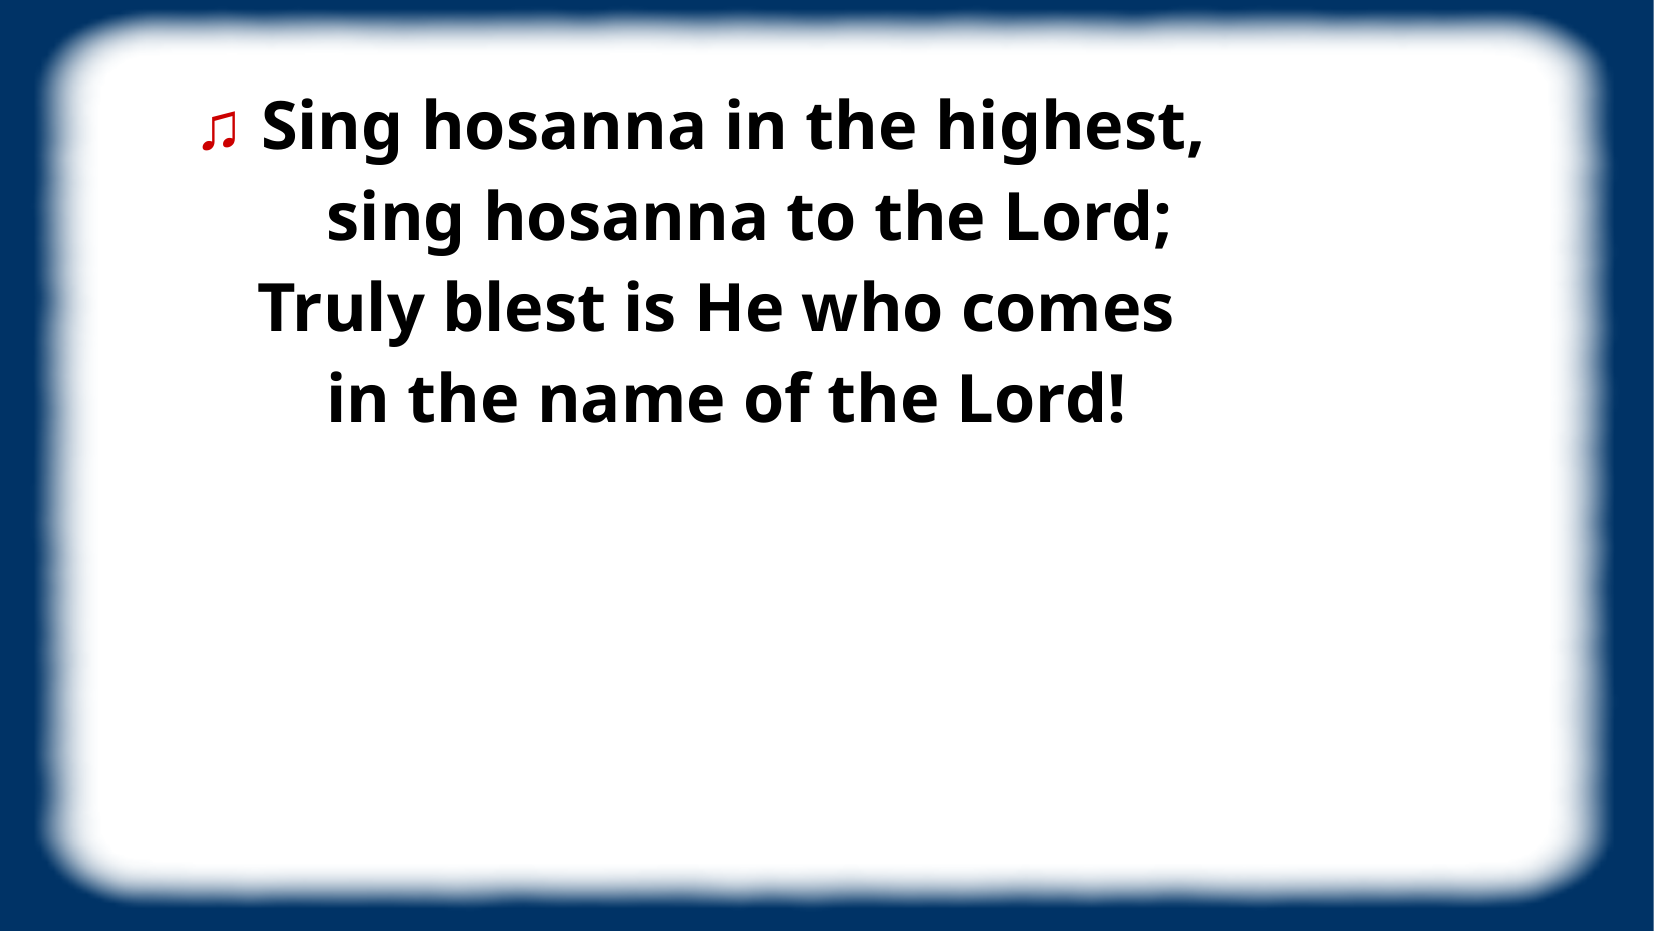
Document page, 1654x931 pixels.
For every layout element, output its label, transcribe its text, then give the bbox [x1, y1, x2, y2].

picture [0, 0, 1654, 931]
text_box ♫ Sing hosanna in the highest, sing hosanna to the Lord; Truly blest is He who comes in the name of the Lord! [105, 71, 1546, 466]
